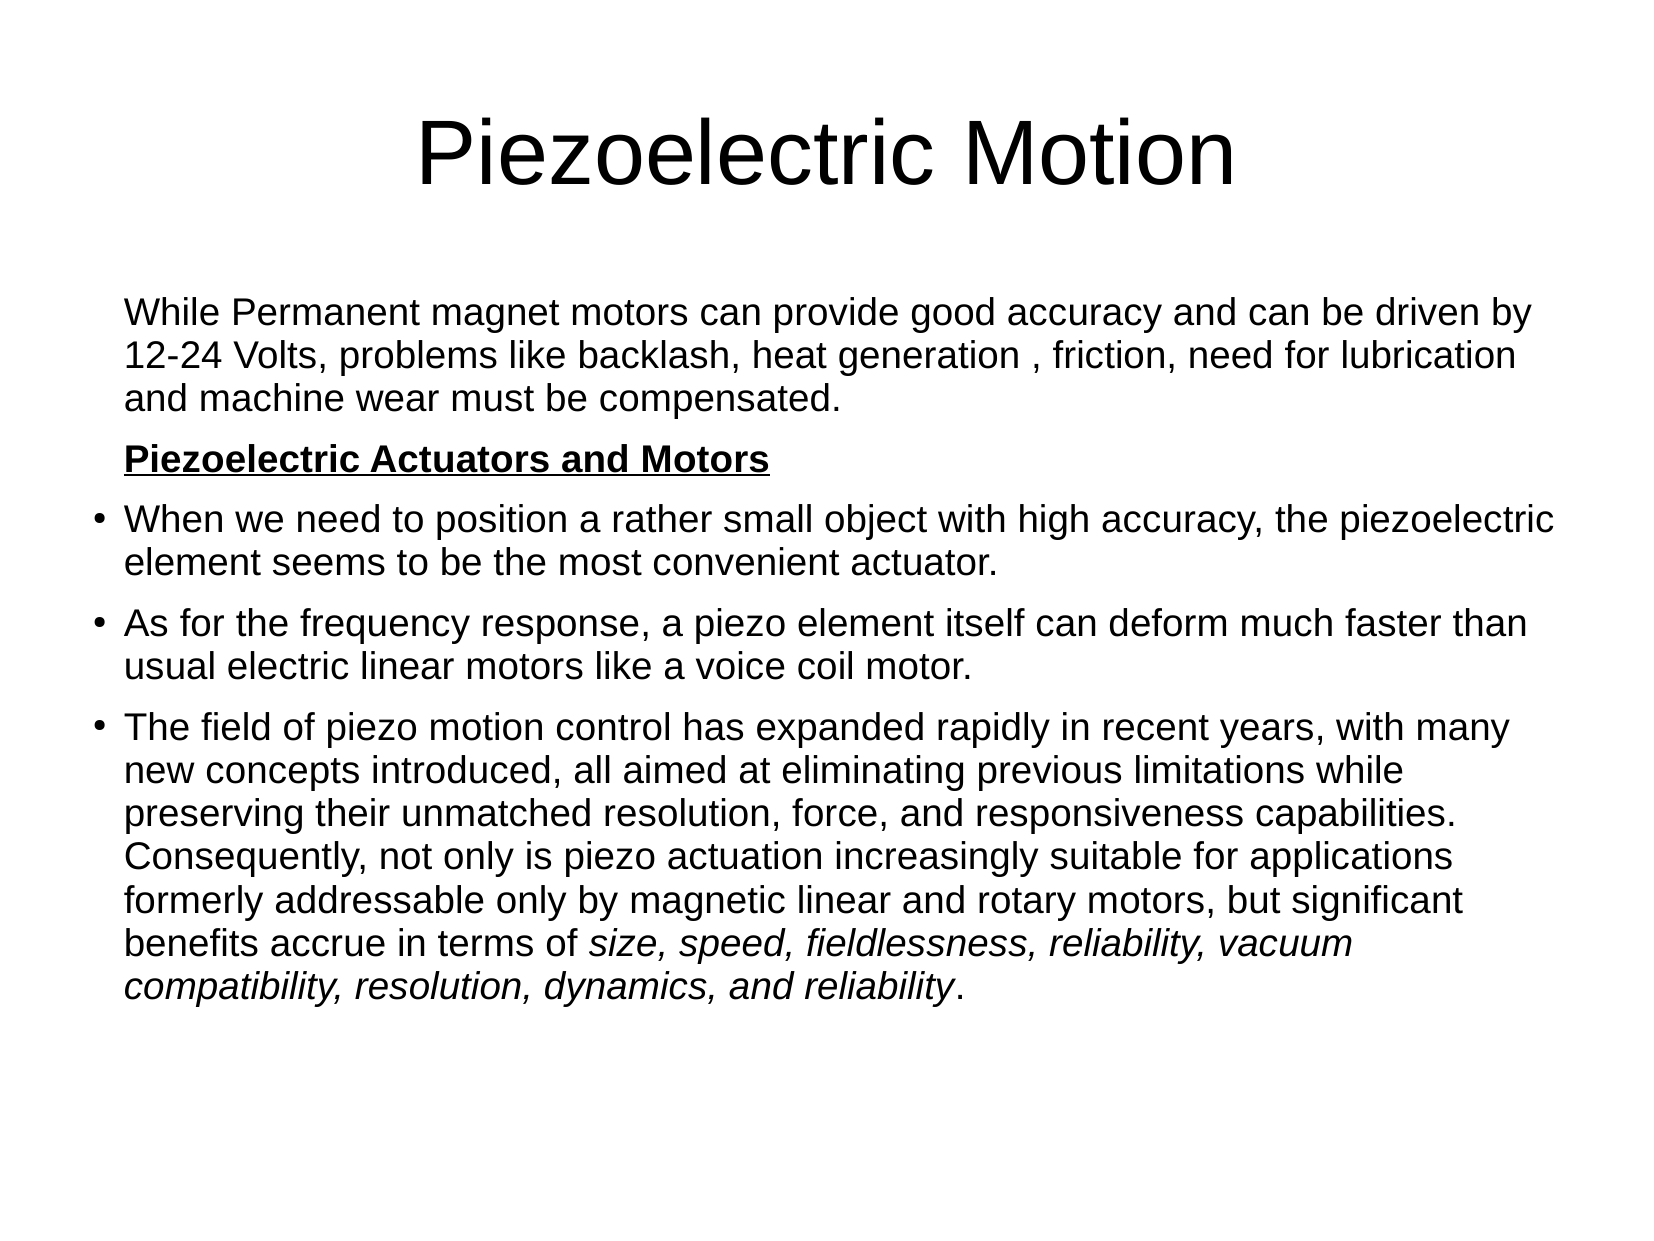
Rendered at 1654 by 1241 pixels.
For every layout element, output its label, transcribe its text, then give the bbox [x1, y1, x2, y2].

list While Permanent magnet motors can provide good accuracy and can be driven by 12-24 Volts, problems like backlash, heat generation , friction, need for lubrication and machine wear must be compensated. Piezoelectric Actuators and Motors When we need to position a rather small object with high accuracy, the piezoelectric element seems to be the most convenient actuator. As for the frequency response, a piezo element itself can deform much faster than usual electric linear motors like a voice coil motor. The field of piezo motion control has expanded rapidly in recent years, with many new concepts introduced, all aimed at eliminating previous limitations while preserving their unmatched resolution, force, and responsiveness capabilities. Consequently, not only is piezo actuation increasingly suitable for applications formerly addressable only by magnetic linear and rotary motors, but significant benefits accrue in terms of size, speed, fieldlessness, reliability, vacuum compatibility, resolution, dynamics, and reliability. [82, 290, 1571, 1010]
title Piezoelectric Motion [82, 49, 1571, 257]
